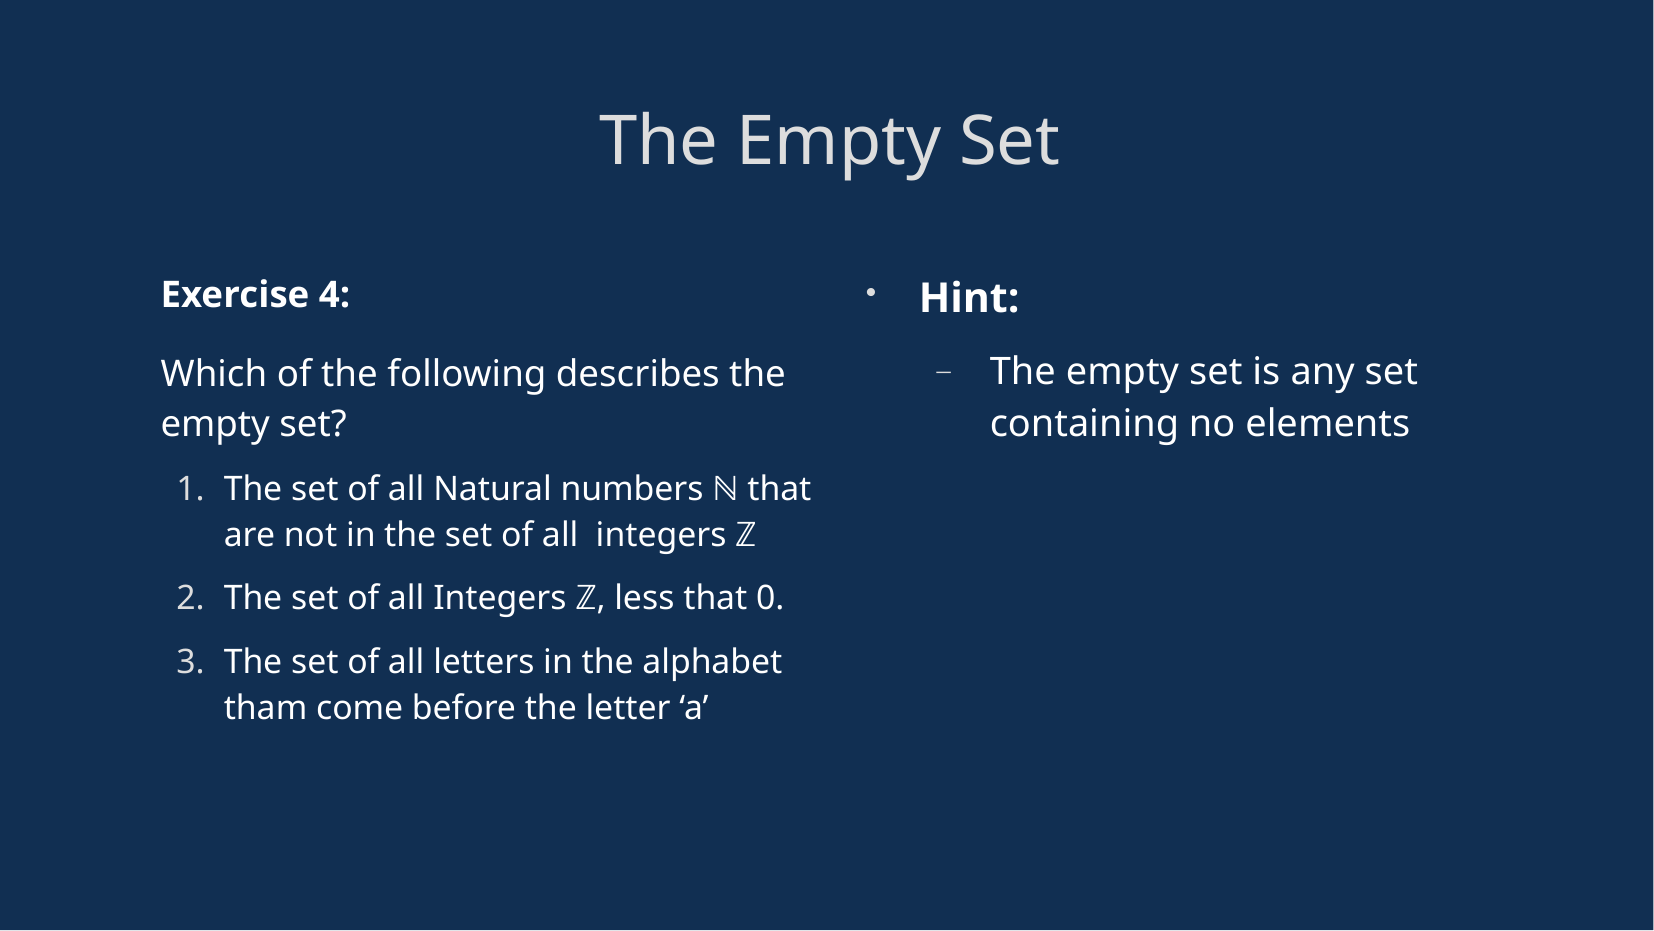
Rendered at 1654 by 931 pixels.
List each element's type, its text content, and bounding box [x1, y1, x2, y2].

list Hint: The empty set is any set containing no elements [848, 268, 1563, 806]
list Exercise 4: Which of the following describes the empty set? The set of all Natural numbers ℕ that are not in the set of all integers ℤ The set of all Integers ℤ, less that 0. The set of all letters in the alphabet tham come before the letter ‘a’ [97, 268, 813, 806]
title The Empty Set [97, 56, 1563, 220]
